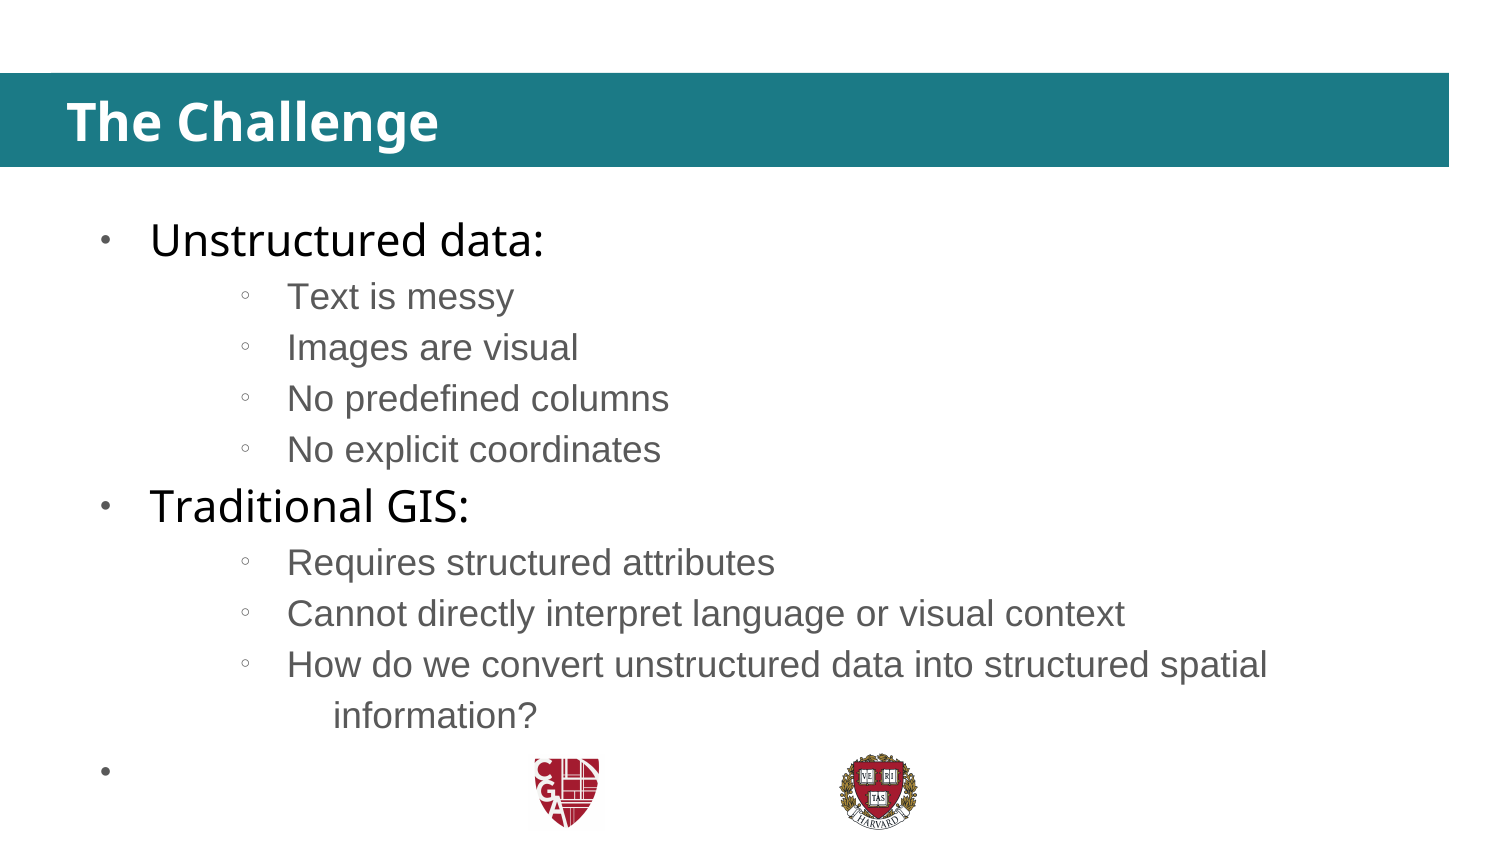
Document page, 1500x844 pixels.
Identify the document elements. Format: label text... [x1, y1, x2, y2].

title The Challenge [51, 72, 1449, 167]
list Unstructured data: Text is messy Images are visual No predefined columns No explicit coordinates Traditional GIS: Requires structured attributes Cannot directly interpret language or visual context How do we convert unstructured data into structured spatial information? [51, 189, 1449, 754]
